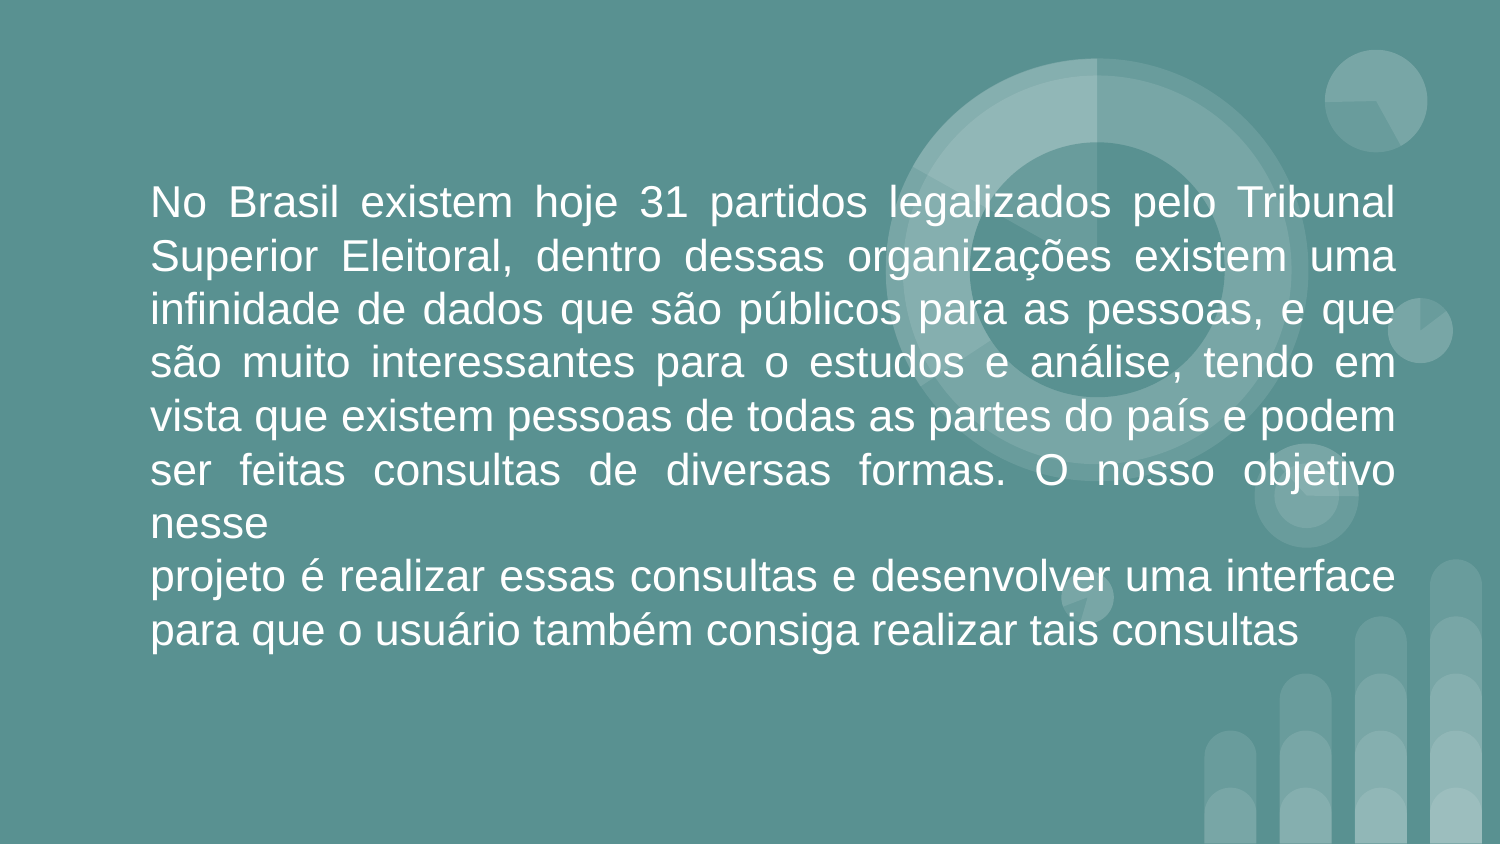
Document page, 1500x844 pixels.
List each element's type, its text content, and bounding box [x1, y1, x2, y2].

title No Brasil existem hoje 31 partidos legalizados pelo Tribunal Superior Eleitoral, dentro dessas organizações existem uma infinidade de dados que são públicos para as pessoas, e que são muito interessantes para o estudos e análise, tendo em vista que existem pessoas de todas as partes do país e podem ser feitas consultas de diversas formas. O nosso objetivo nesse projeto é realizar essas consultas e desenvolver uma interface para que o usuário também consiga realizar tais consultas [135, 82, 1412, 745]
